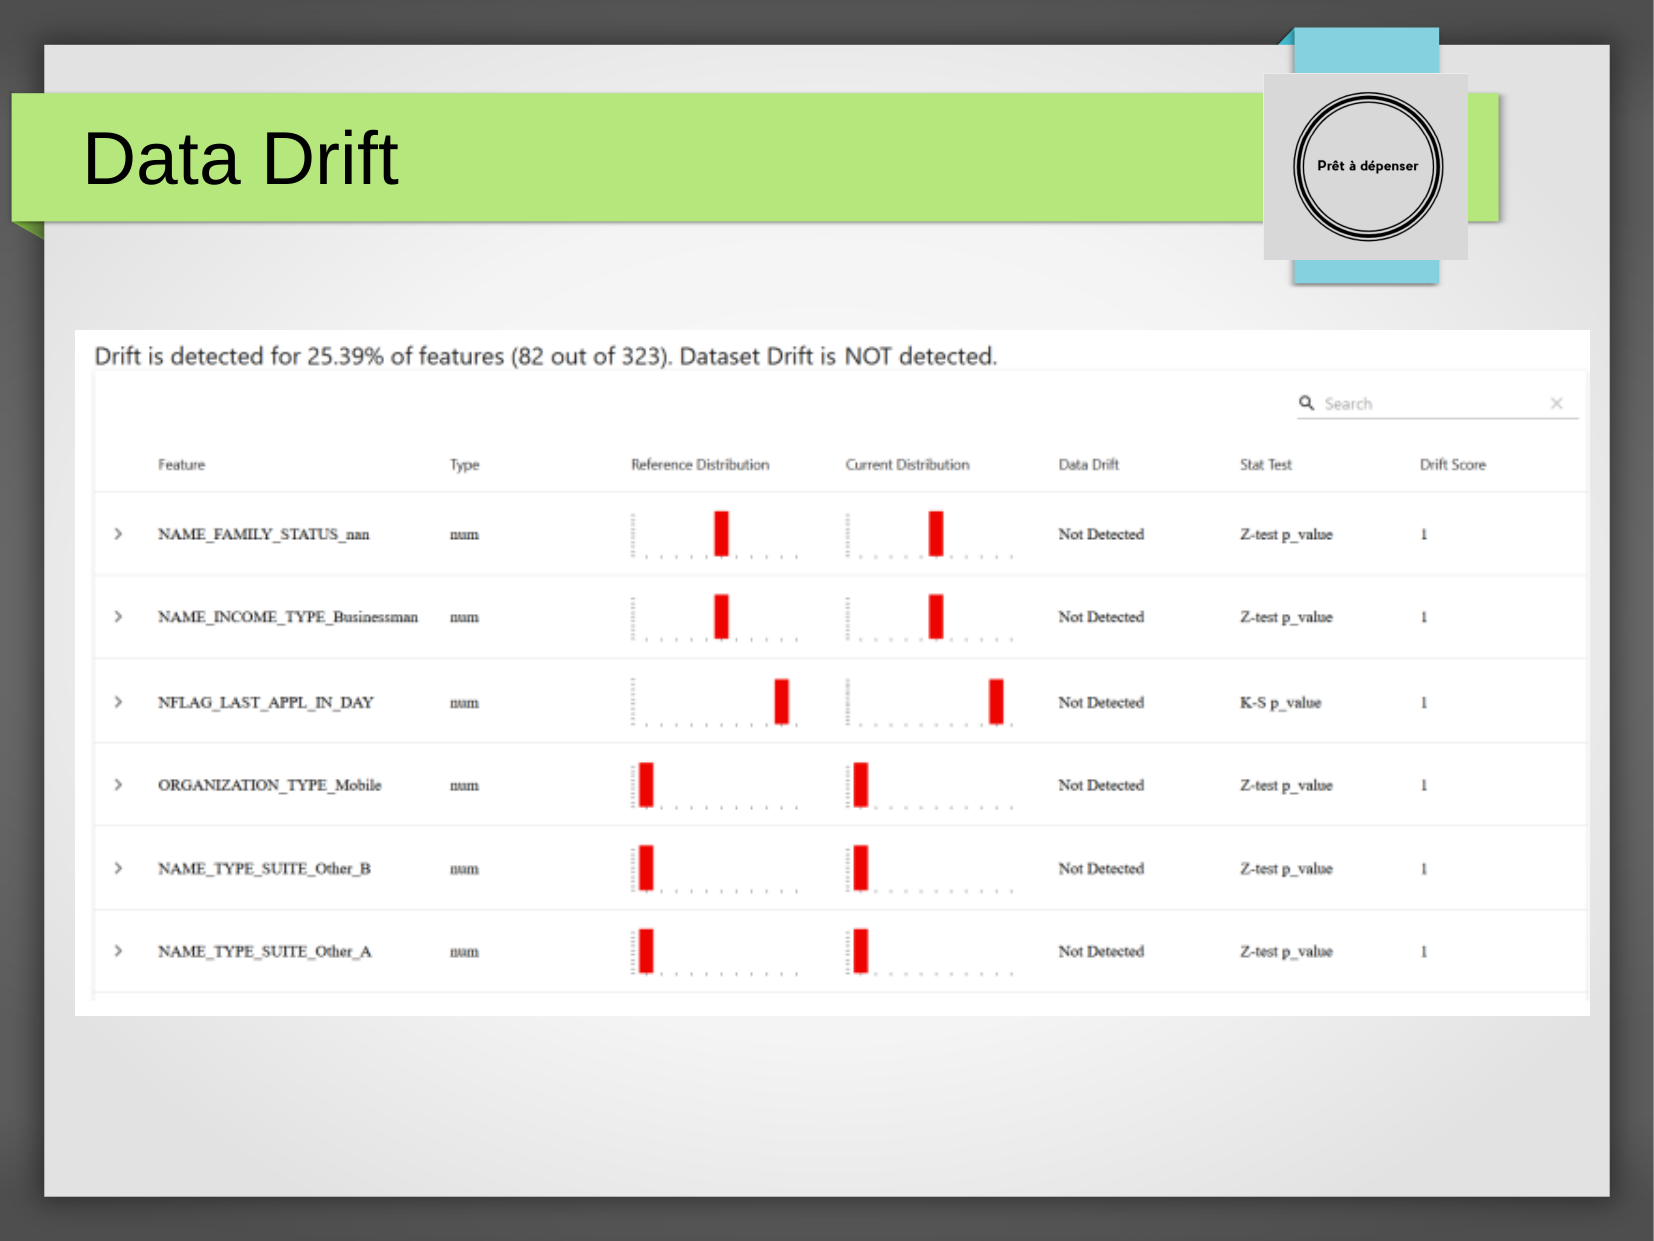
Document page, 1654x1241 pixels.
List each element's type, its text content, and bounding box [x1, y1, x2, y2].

picture [0, 0, 1654, 1241]
title Data Drift [82, 116, 1263, 201]
